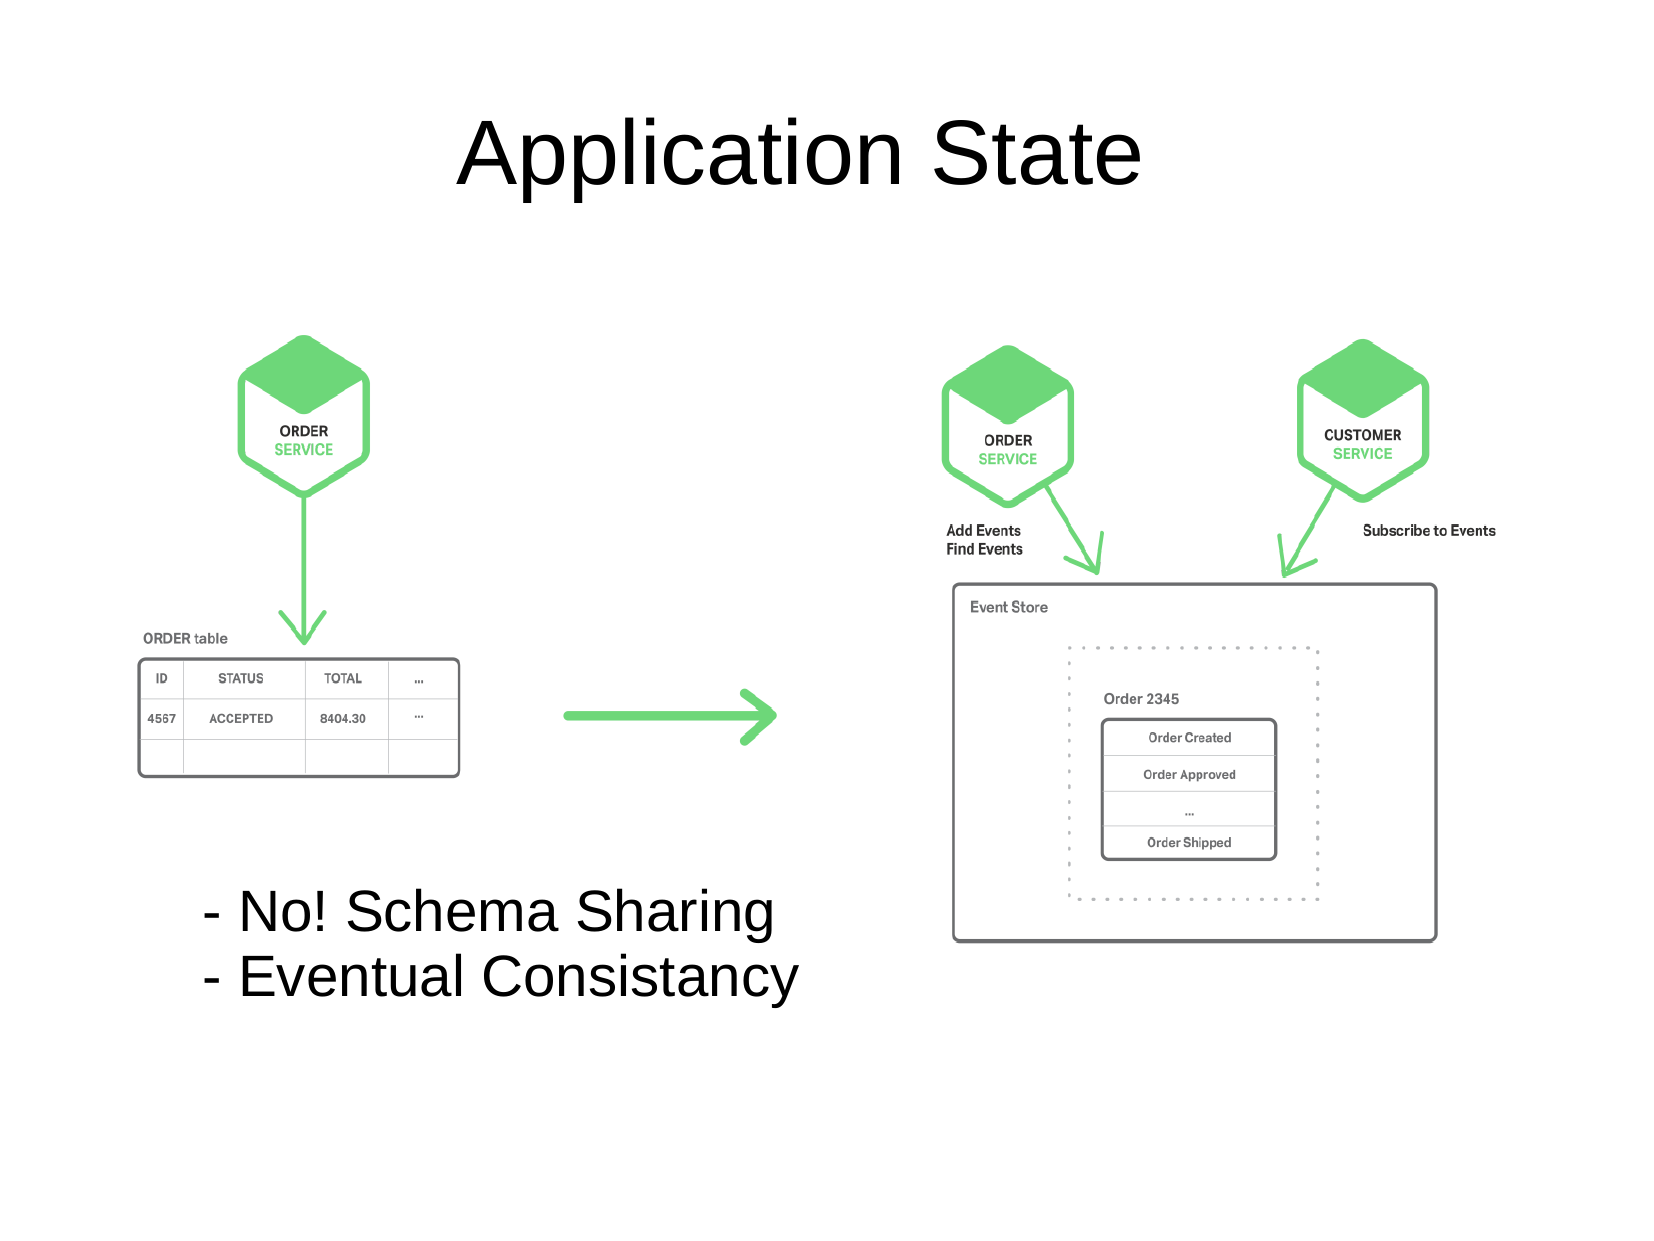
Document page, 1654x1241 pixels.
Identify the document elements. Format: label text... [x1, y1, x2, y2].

text_box - No! Schema Sharing - Eventual Consistancy [187, 870, 815, 1016]
picture [98, 317, 1512, 969]
title Application State [82, 49, 1571, 257]
